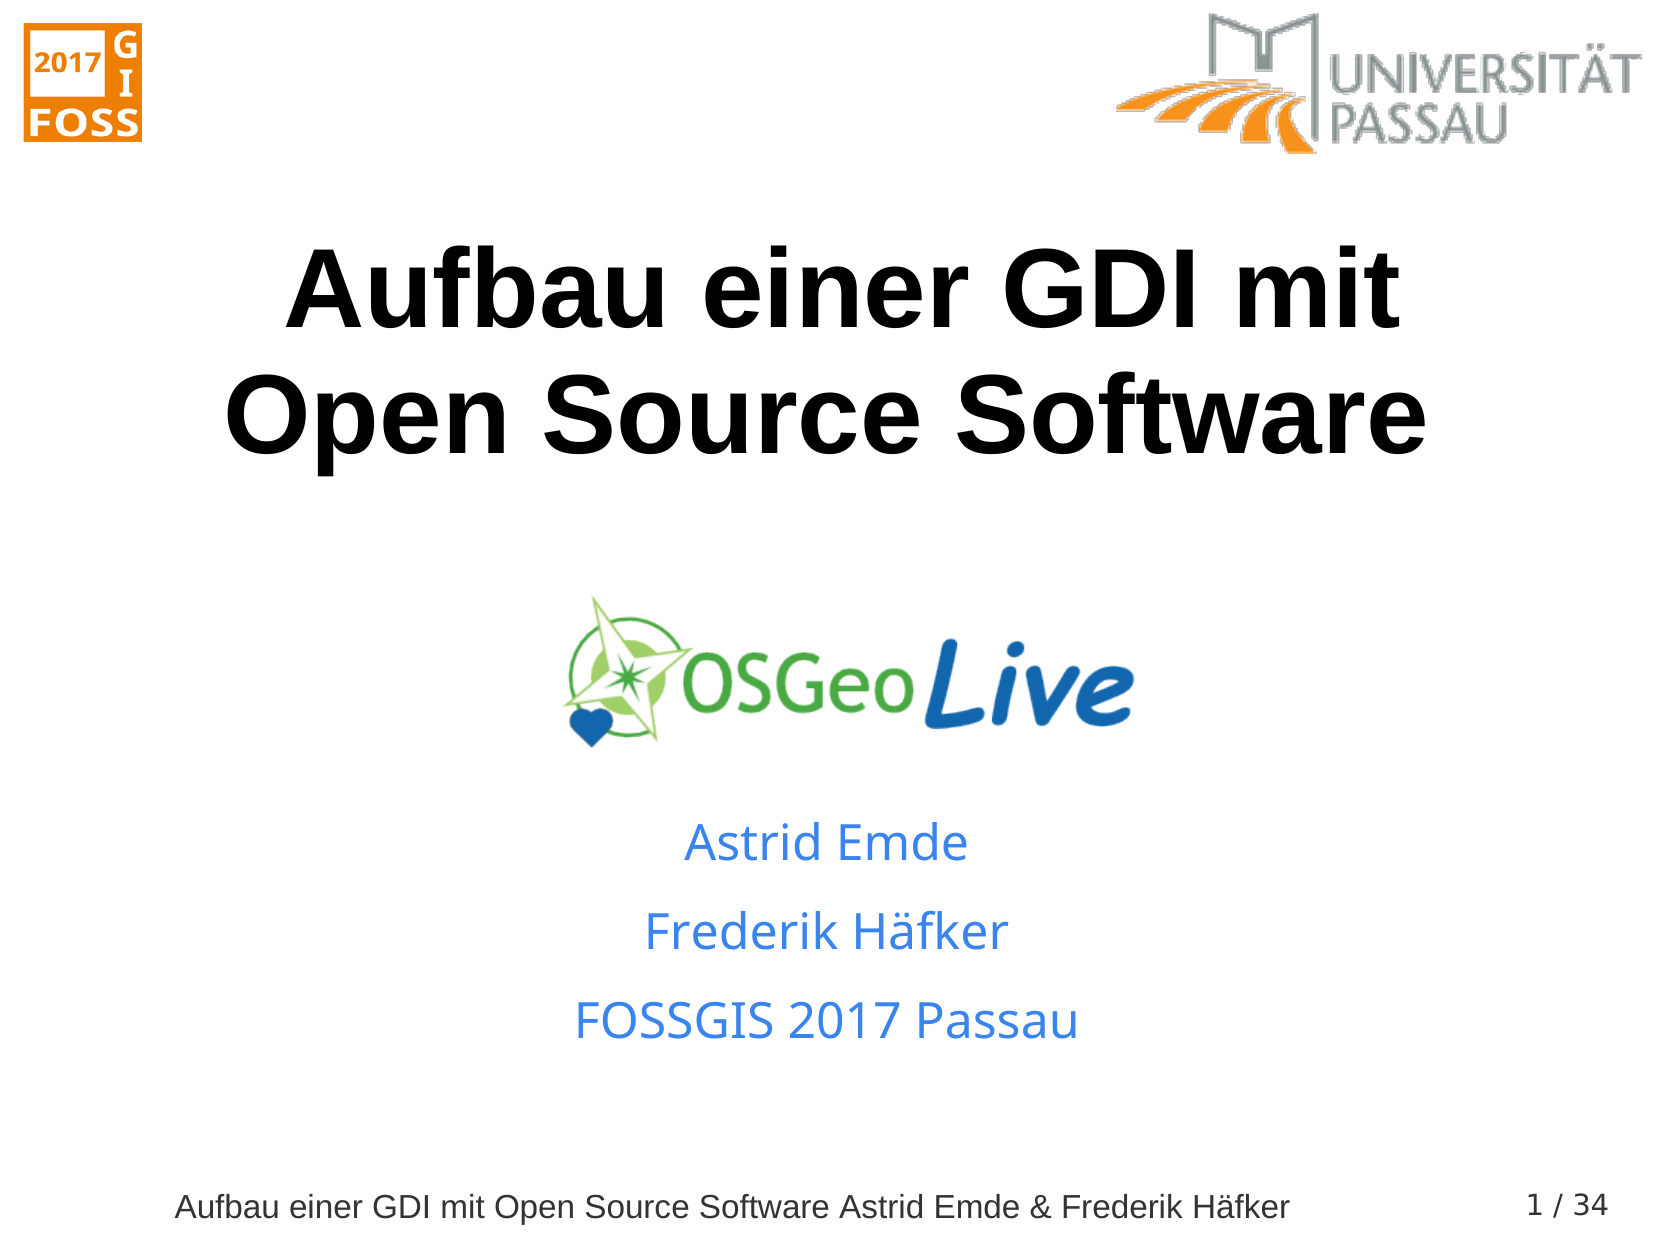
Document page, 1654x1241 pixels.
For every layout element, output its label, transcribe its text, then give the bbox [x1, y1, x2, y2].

picture [1116, 13, 1642, 154]
picture [23, 23, 142, 142]
picture [355, 593, 1294, 751]
text_box Aufbau einer GDI mit Open Source Software Astrid Emde Frederik Häfker FOSSGIS 2017 Passau [118, 218, 1536, 1062]
